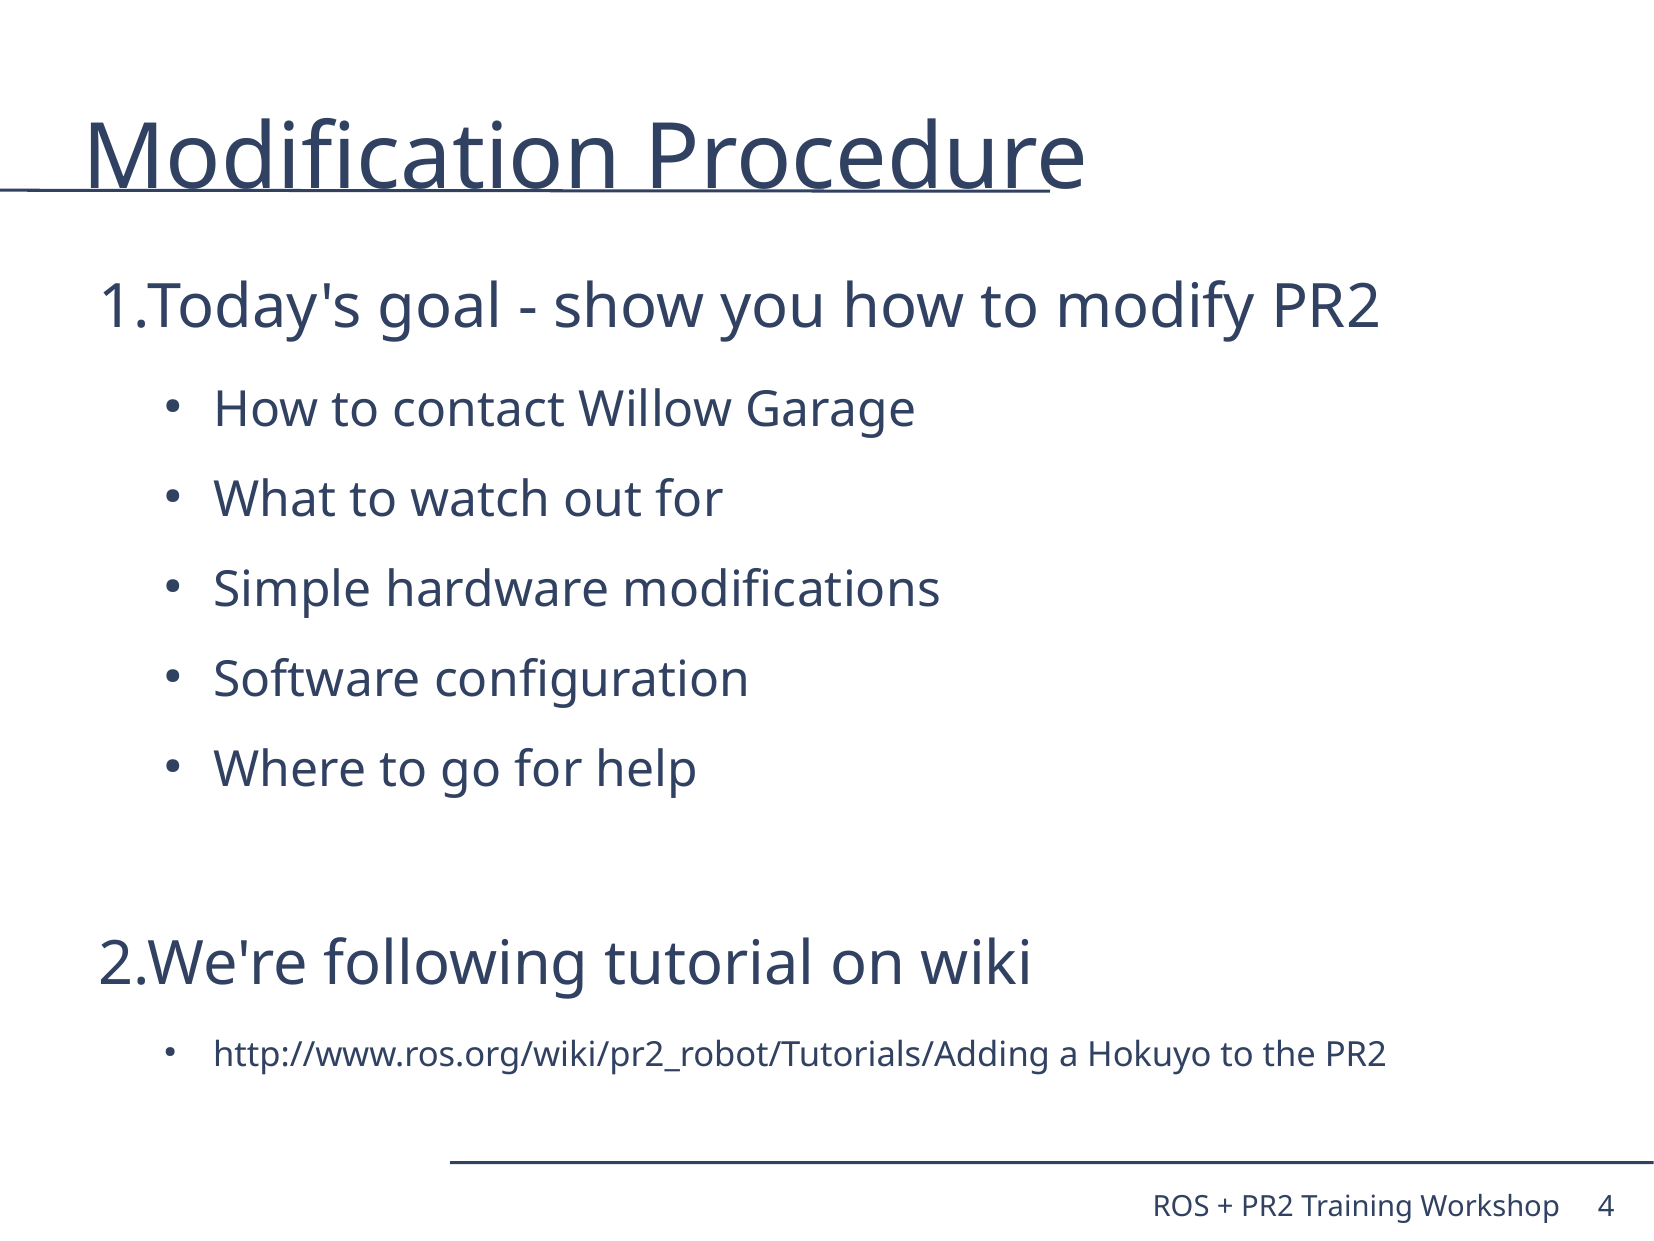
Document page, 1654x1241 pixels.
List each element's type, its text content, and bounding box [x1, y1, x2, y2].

list Today's goal - show you how to modify PR2 How to contact Willow Garage What to watch out for Simple hardware modifications Software configuration Where to go for help We're following tutorial on wiki http://www.ros.org/wiki/pr2_robot/Tutorials/Adding a Hokuyo to the PR2 [82, 262, 1501, 1094]
title Modification Procedure [82, 49, 1571, 257]
